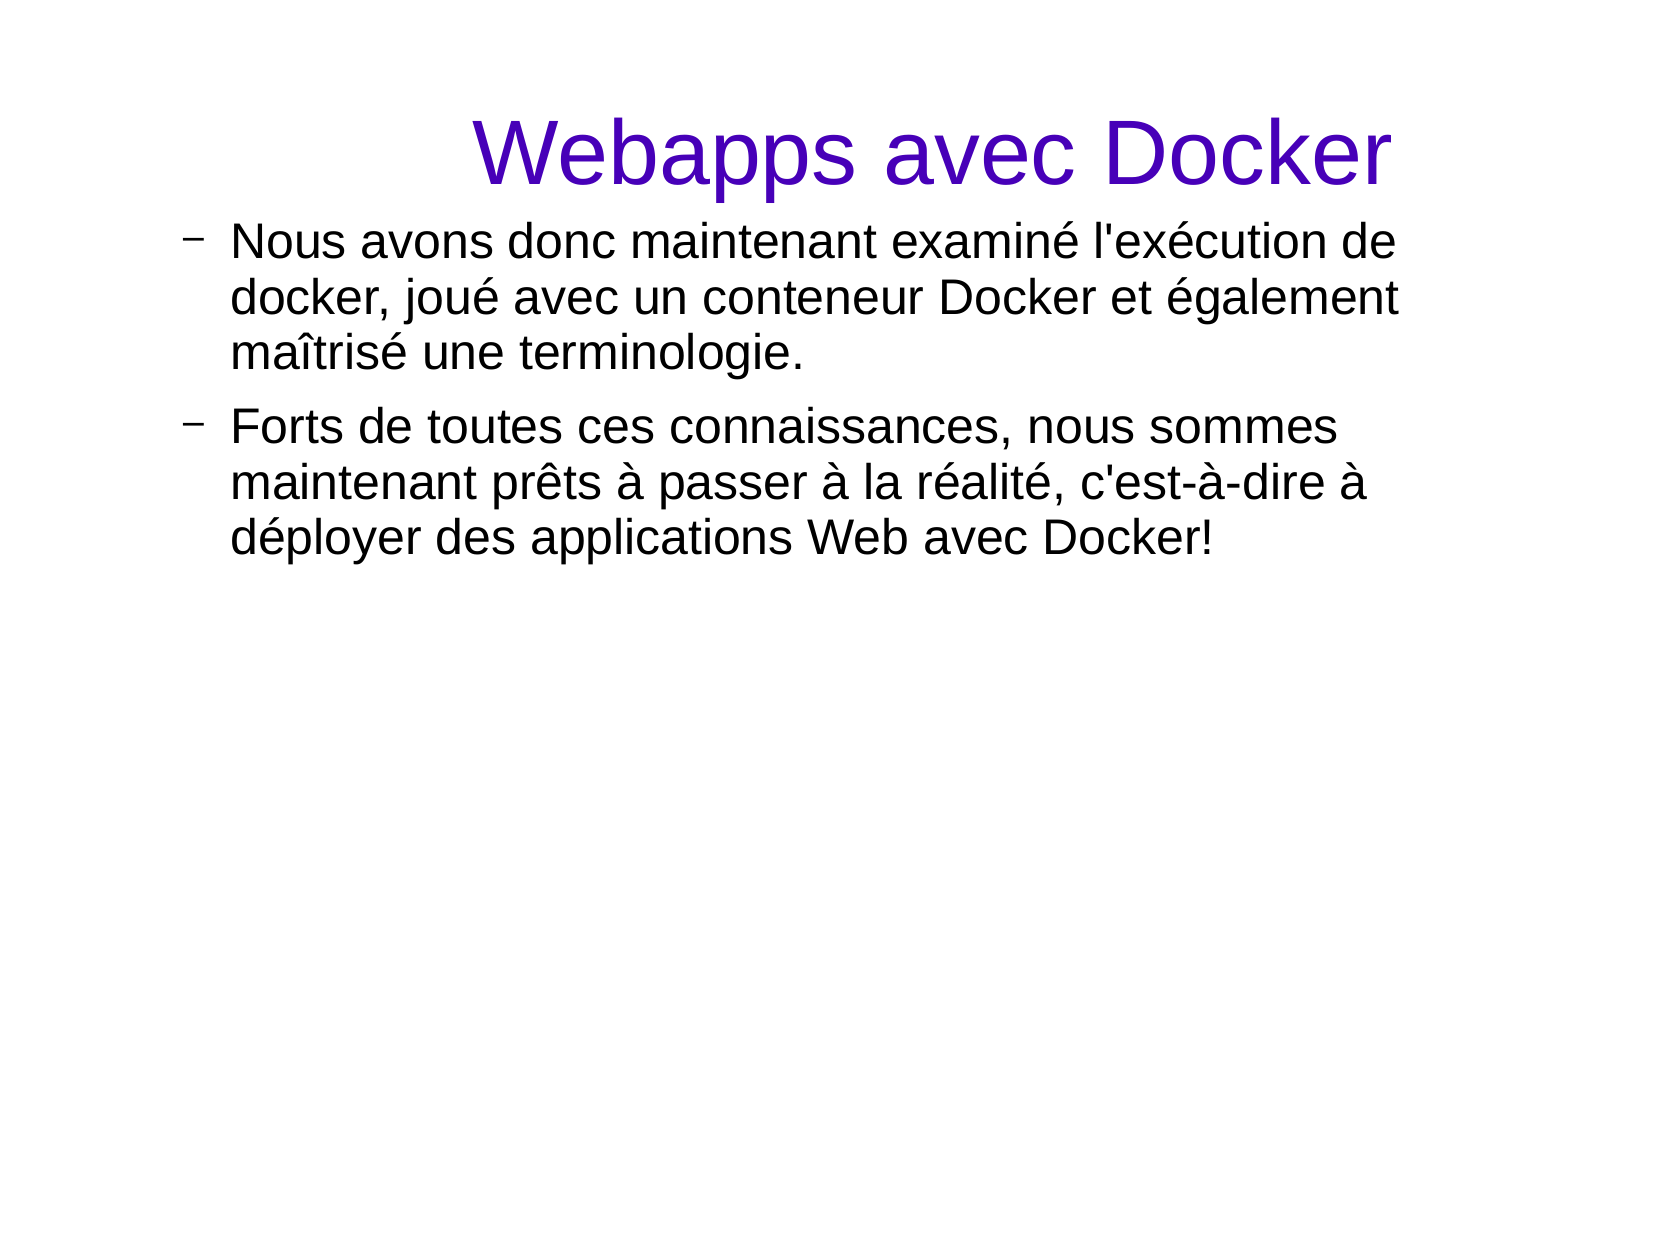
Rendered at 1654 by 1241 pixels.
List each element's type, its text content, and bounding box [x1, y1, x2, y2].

title Webapps avec Docker [82, 49, 1571, 257]
list Nous avons donc maintenant examiné l'exécution de docker, joué avec un conteneur Docker et également maîtrisé une terminologie. Forts de toutes ces connaissances, nous sommes maintenant prêts à passer à la réalité, c'est-à-dire à déployer des applications Web avec Docker! [17, 213, 1506, 933]
